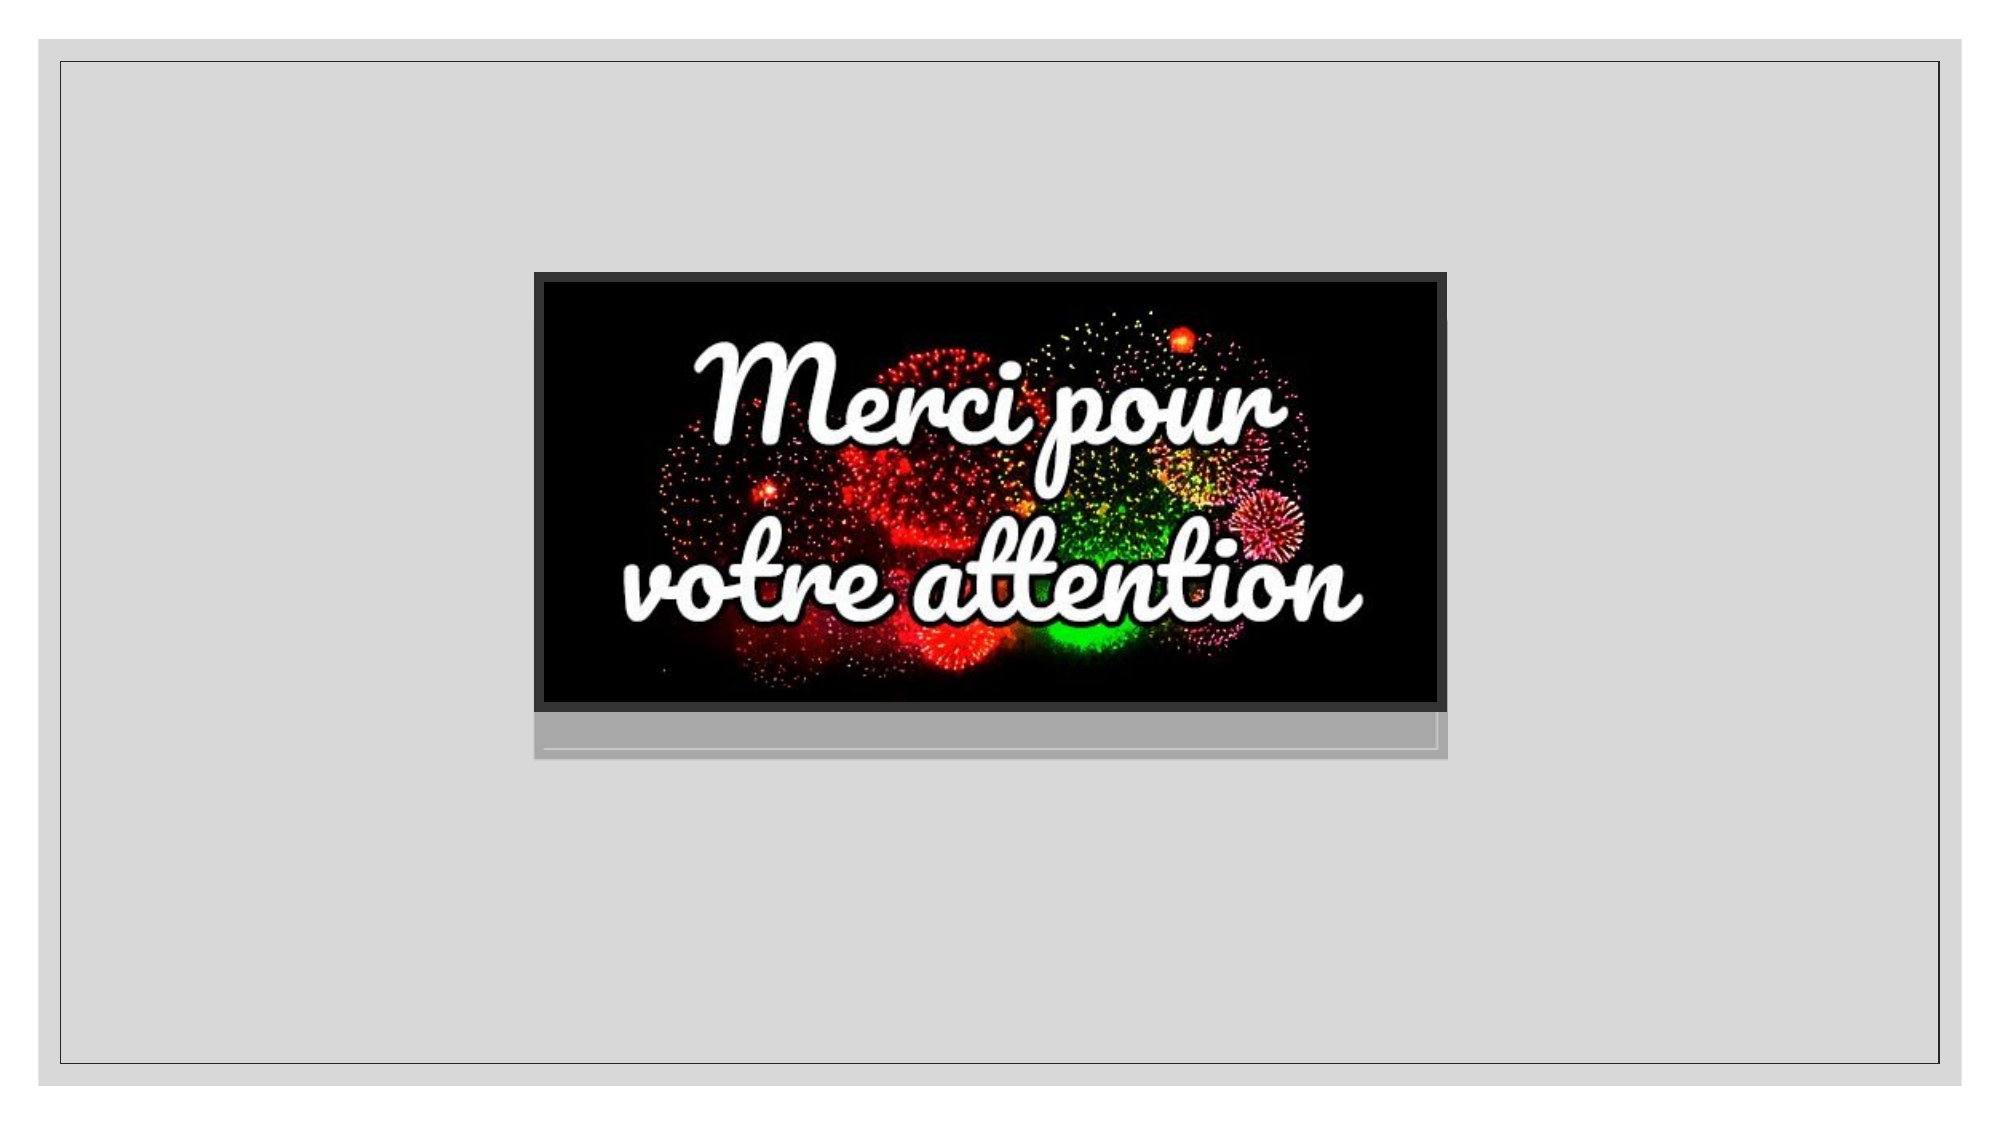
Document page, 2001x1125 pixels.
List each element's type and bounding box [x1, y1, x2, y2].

picture [544, 282, 1437, 702]
